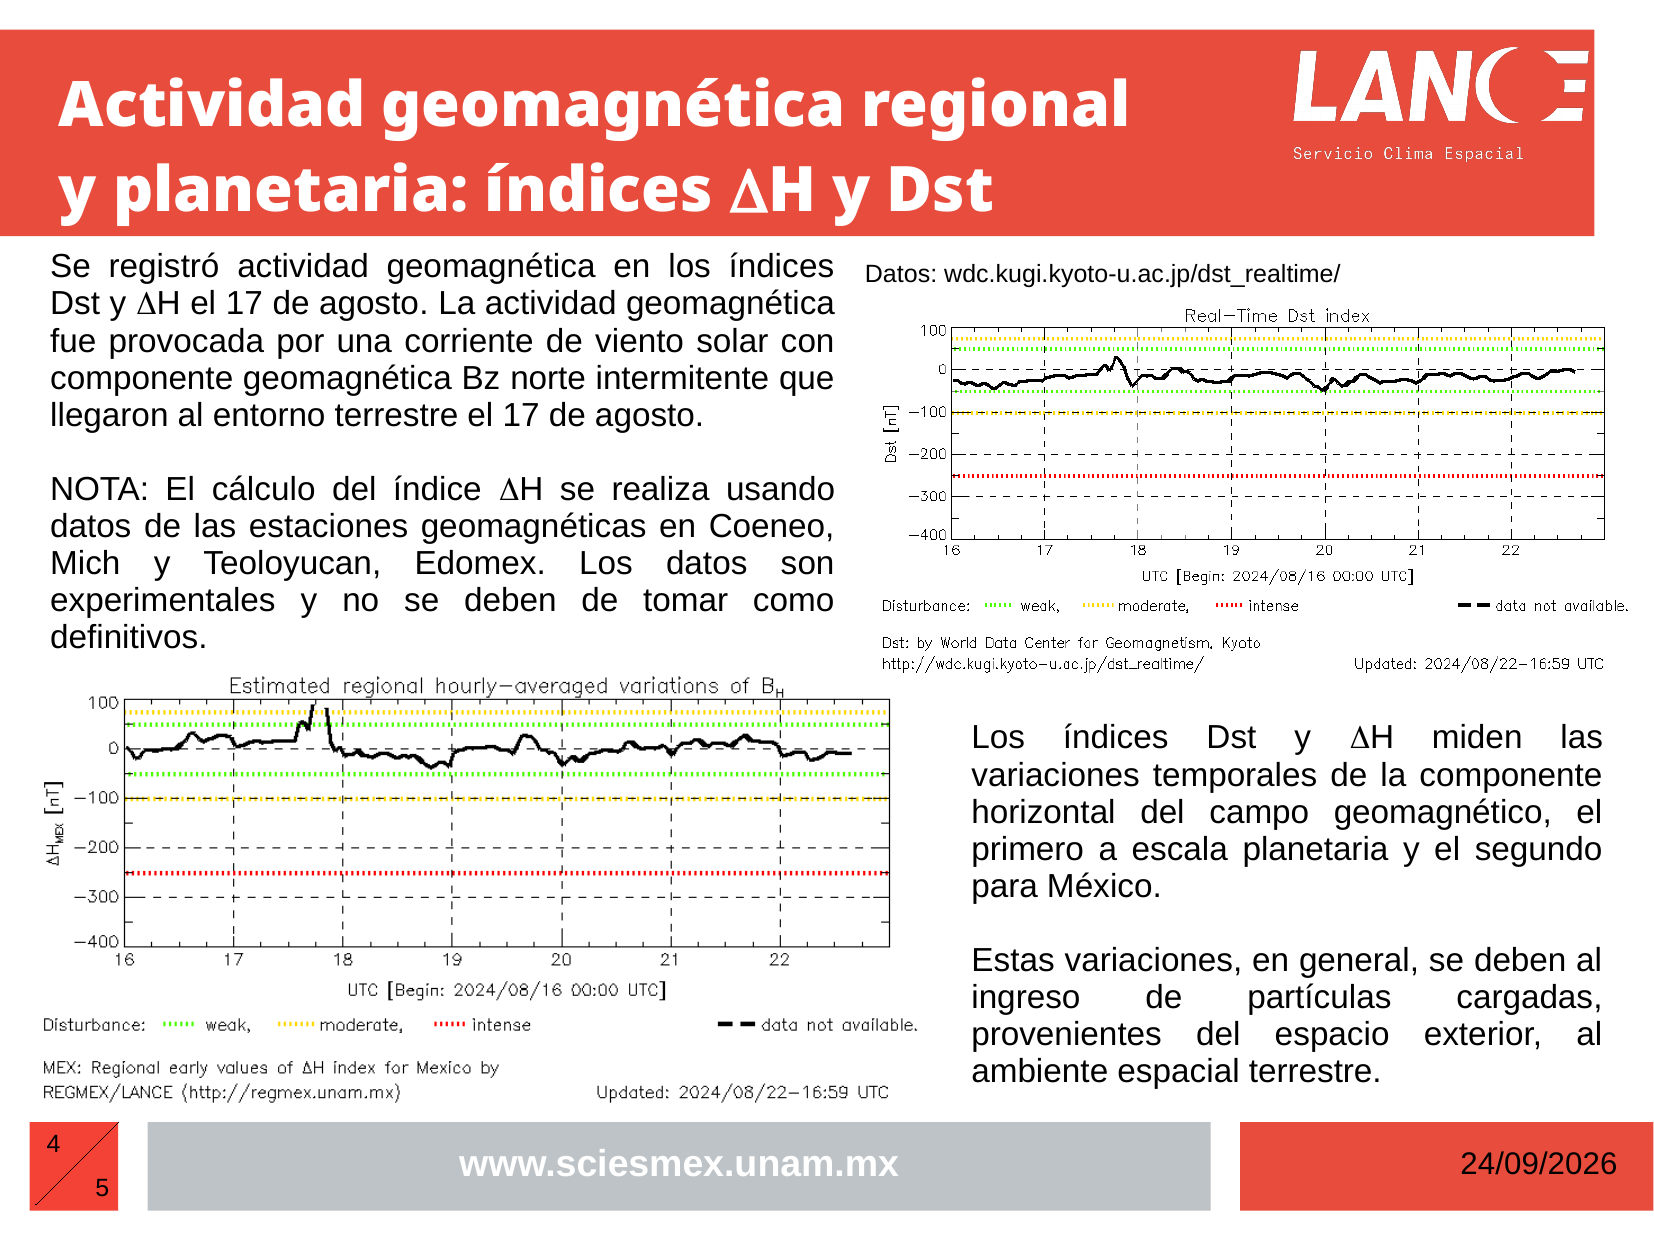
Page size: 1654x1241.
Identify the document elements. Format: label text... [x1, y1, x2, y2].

text_box Se registró actividad geomagnética en los índices Dst y DH el 17 de agosto. La actividad geomagnética fue provocada por una corriente de viento solar con componente geomagnética Bz norte intermitente que llegaron al entorno terrestre el 17 de agosto. NOTA: El cálculo del índice DH se realiza usando datos de las estaciones geomagnéticas en Coeneo, Mich y Teoloyucan, Edomex. Los datos son experimentales y no se deben de tomar como definitivos. [35, 240, 851, 768]
text_box 22/08/2024 [1424, 1122, 1654, 1205]
picture [34, 289, 1642, 1105]
text_box www.sciesmex.unam.mx [153, 1122, 1205, 1205]
title Actividad geomagnética regional y planetaria: índices DH y Dst [59, 59, 1312, 207]
text_box Datos: wdc.kugi.kyoto-u.ac.jp/dst_realtime/ [851, 252, 1371, 296]
picture [1293, 47, 1589, 162]
text_box 5 [35, 1151, 125, 1209]
text_box Los índices Dst y DH miden las variaciones temporales de la componente horizontal del campo geomagnético, el primero a escala planetaria y el segundo para México. Estas variaciones, en general, se deben al ingreso de partículas cargadas, provenientes del espacio exterior, al ambiente espacial terrestre. [956, 711, 1619, 1097]
text_box <número> [31, 1122, 176, 1170]
